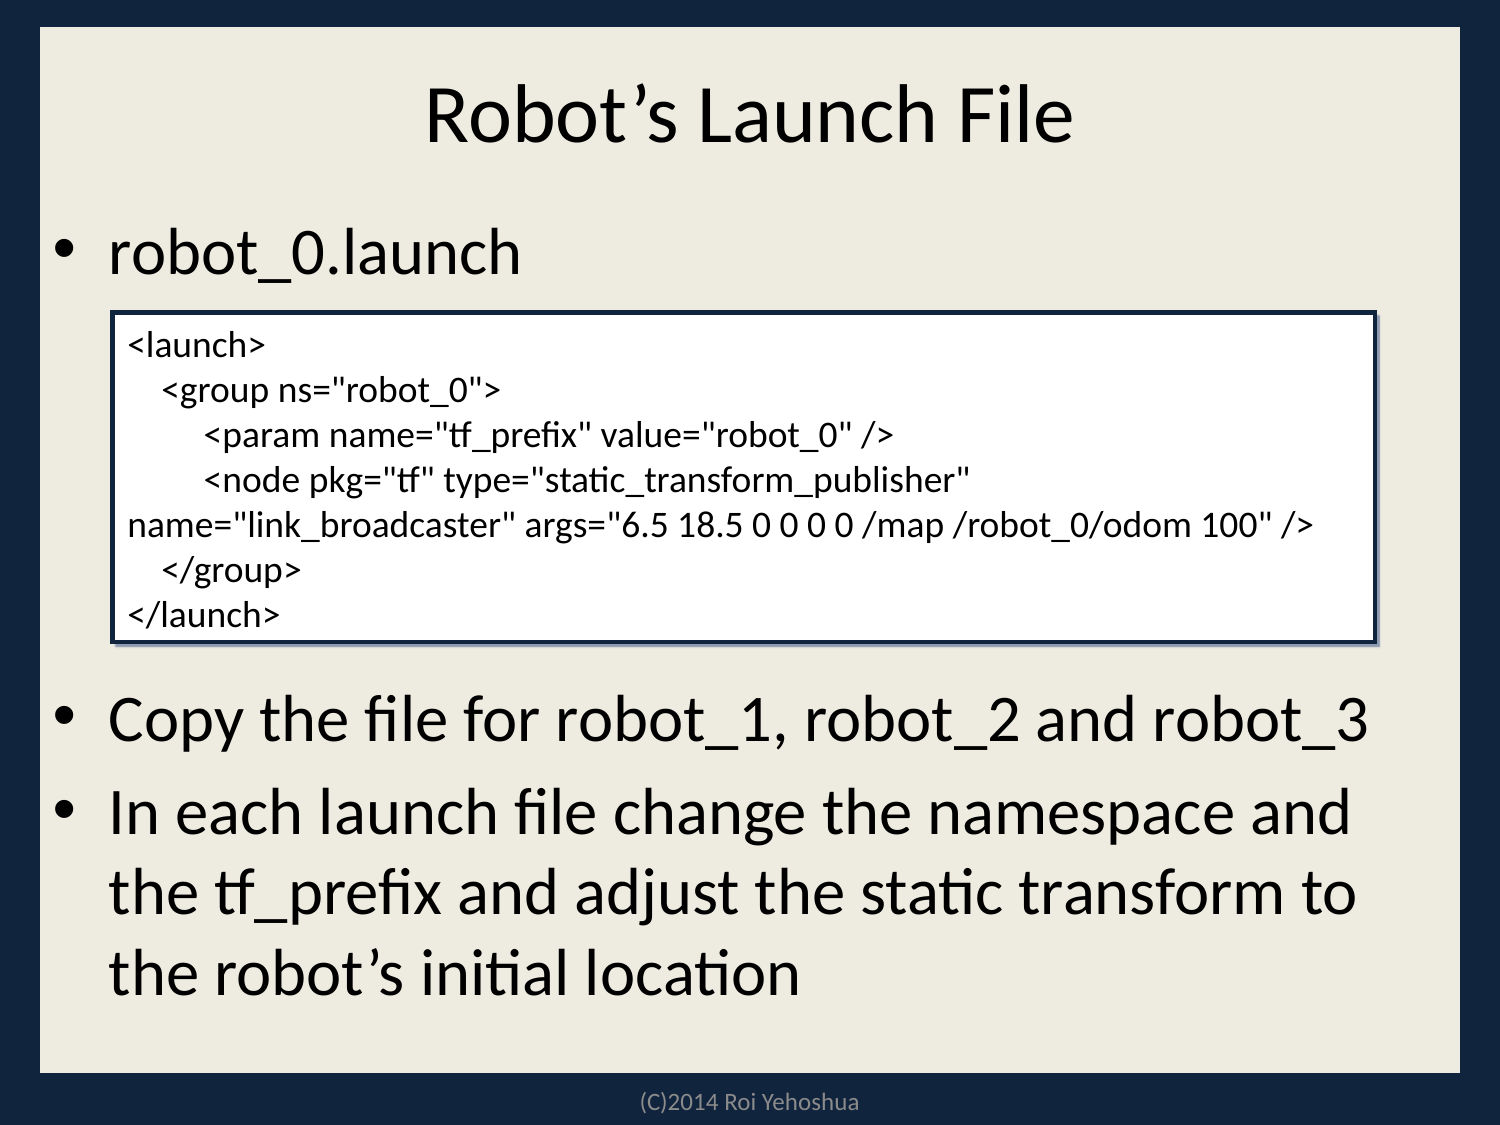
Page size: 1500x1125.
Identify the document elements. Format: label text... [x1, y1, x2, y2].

text_box <launch> <group ns="robot_0"> <param name="tf_prefix" value="robot_0" /> <node pkg="tf" type="static_transform_publisher" name="link_broadcaster" args="6.5 18.5 0 0 0 0 /map /robot_0/odom 100" /> </group> </launch> [112, 312, 1375, 643]
title Robot’s Launch File [37, 31, 1463, 188]
list robot_0.launch Copy the file for robot_1, robot_2 and robot_3 In each launch file change the namespace and the tf_prefix and adjust the static transform to the robot’s initial location [37, 200, 1463, 1080]
footer (C)2014 Roi Yehoshua [512, 1074, 988, 1125]
